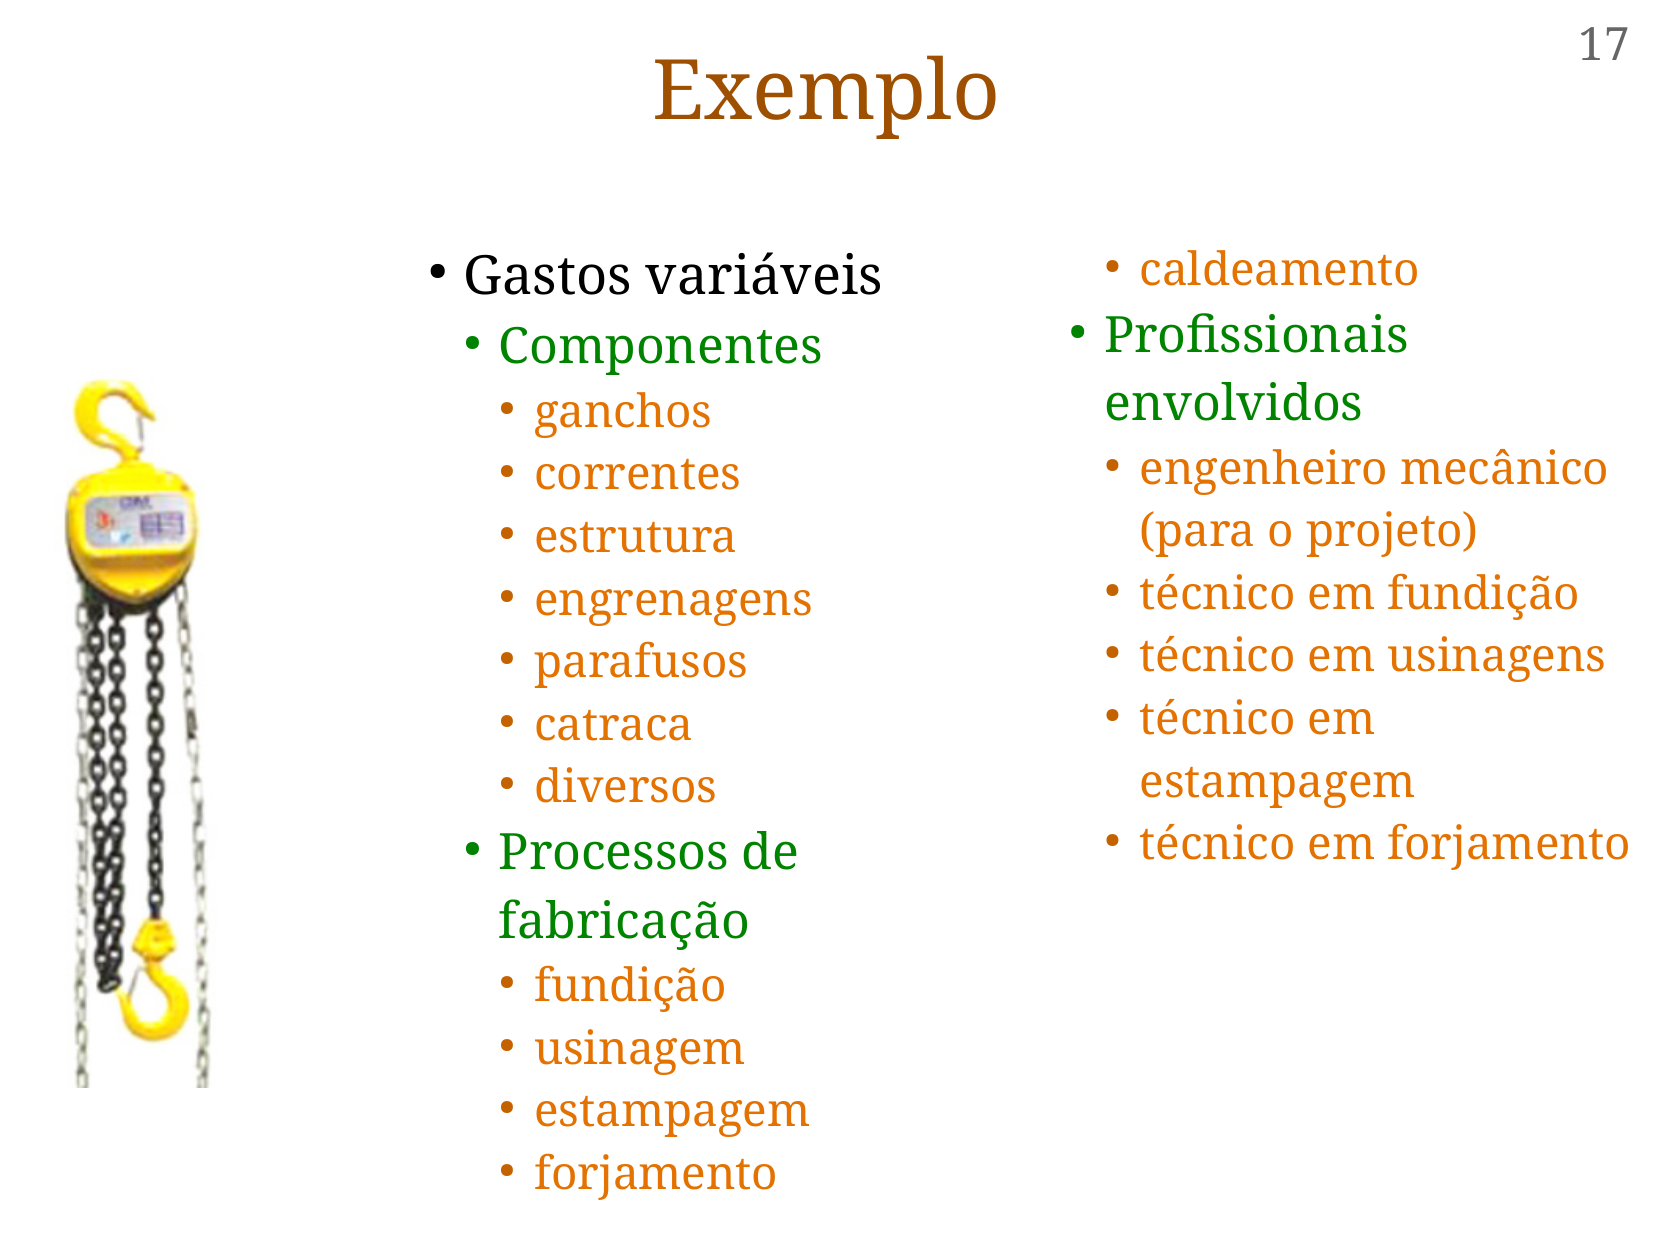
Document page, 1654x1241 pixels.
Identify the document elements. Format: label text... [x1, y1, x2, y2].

list Gastos variáveis Componentes ganchos correntes estrutura engrenagens parafusos catraca diversos Processos de fabricação fundição usinagem estampagem forjamento caldeamento Profissionais envolvidos engenheiro mecânico (para o projeto) técnico em fundição técnico em usinagens técnico em estampagem técnico em forjamento [428, 236, 1639, 1211]
picture [29, 369, 258, 1088]
title Exemplo [59, 29, 1595, 148]
